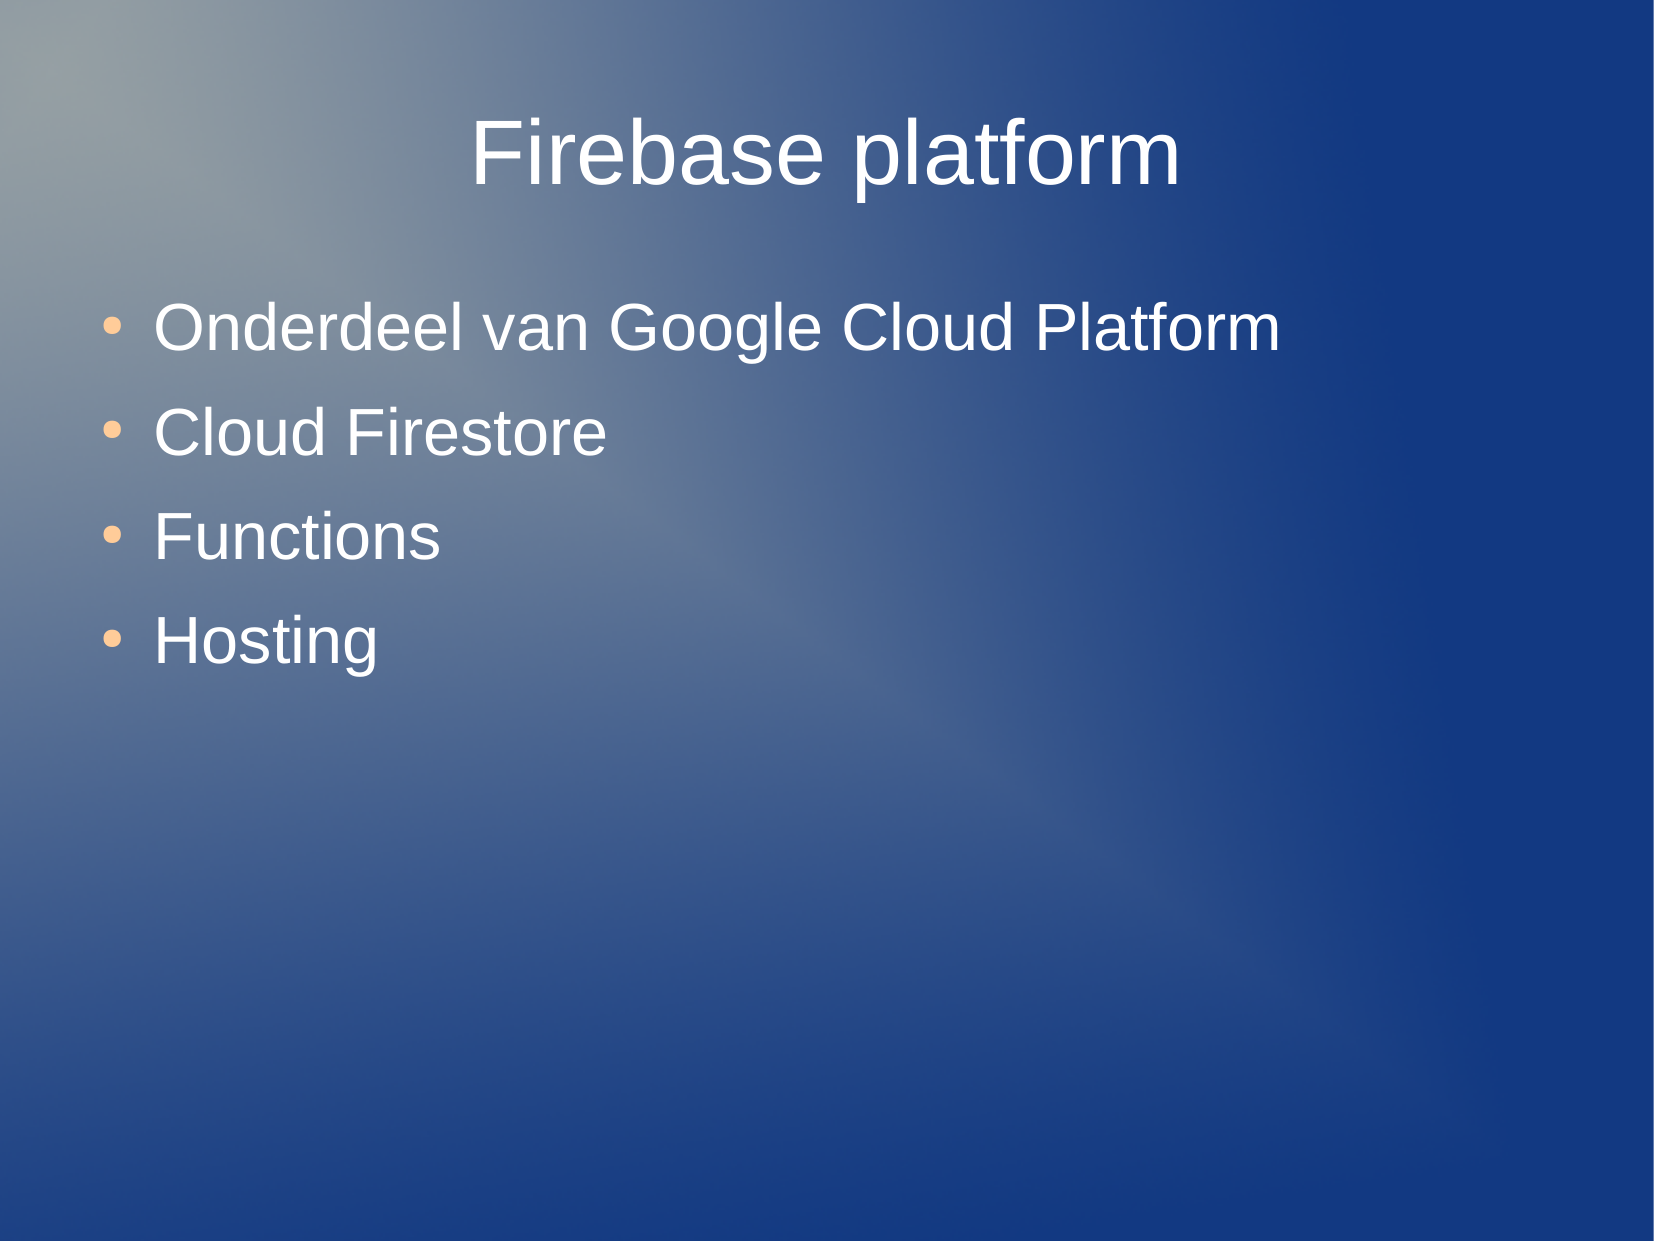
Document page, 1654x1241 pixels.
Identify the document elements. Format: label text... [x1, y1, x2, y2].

picture [0, 0, 1654, 1241]
list Onderdeel van Google Cloud Platform Cloud Firestore Functions Hosting [82, 290, 1571, 1010]
title Firebase platform [82, 49, 1571, 257]
